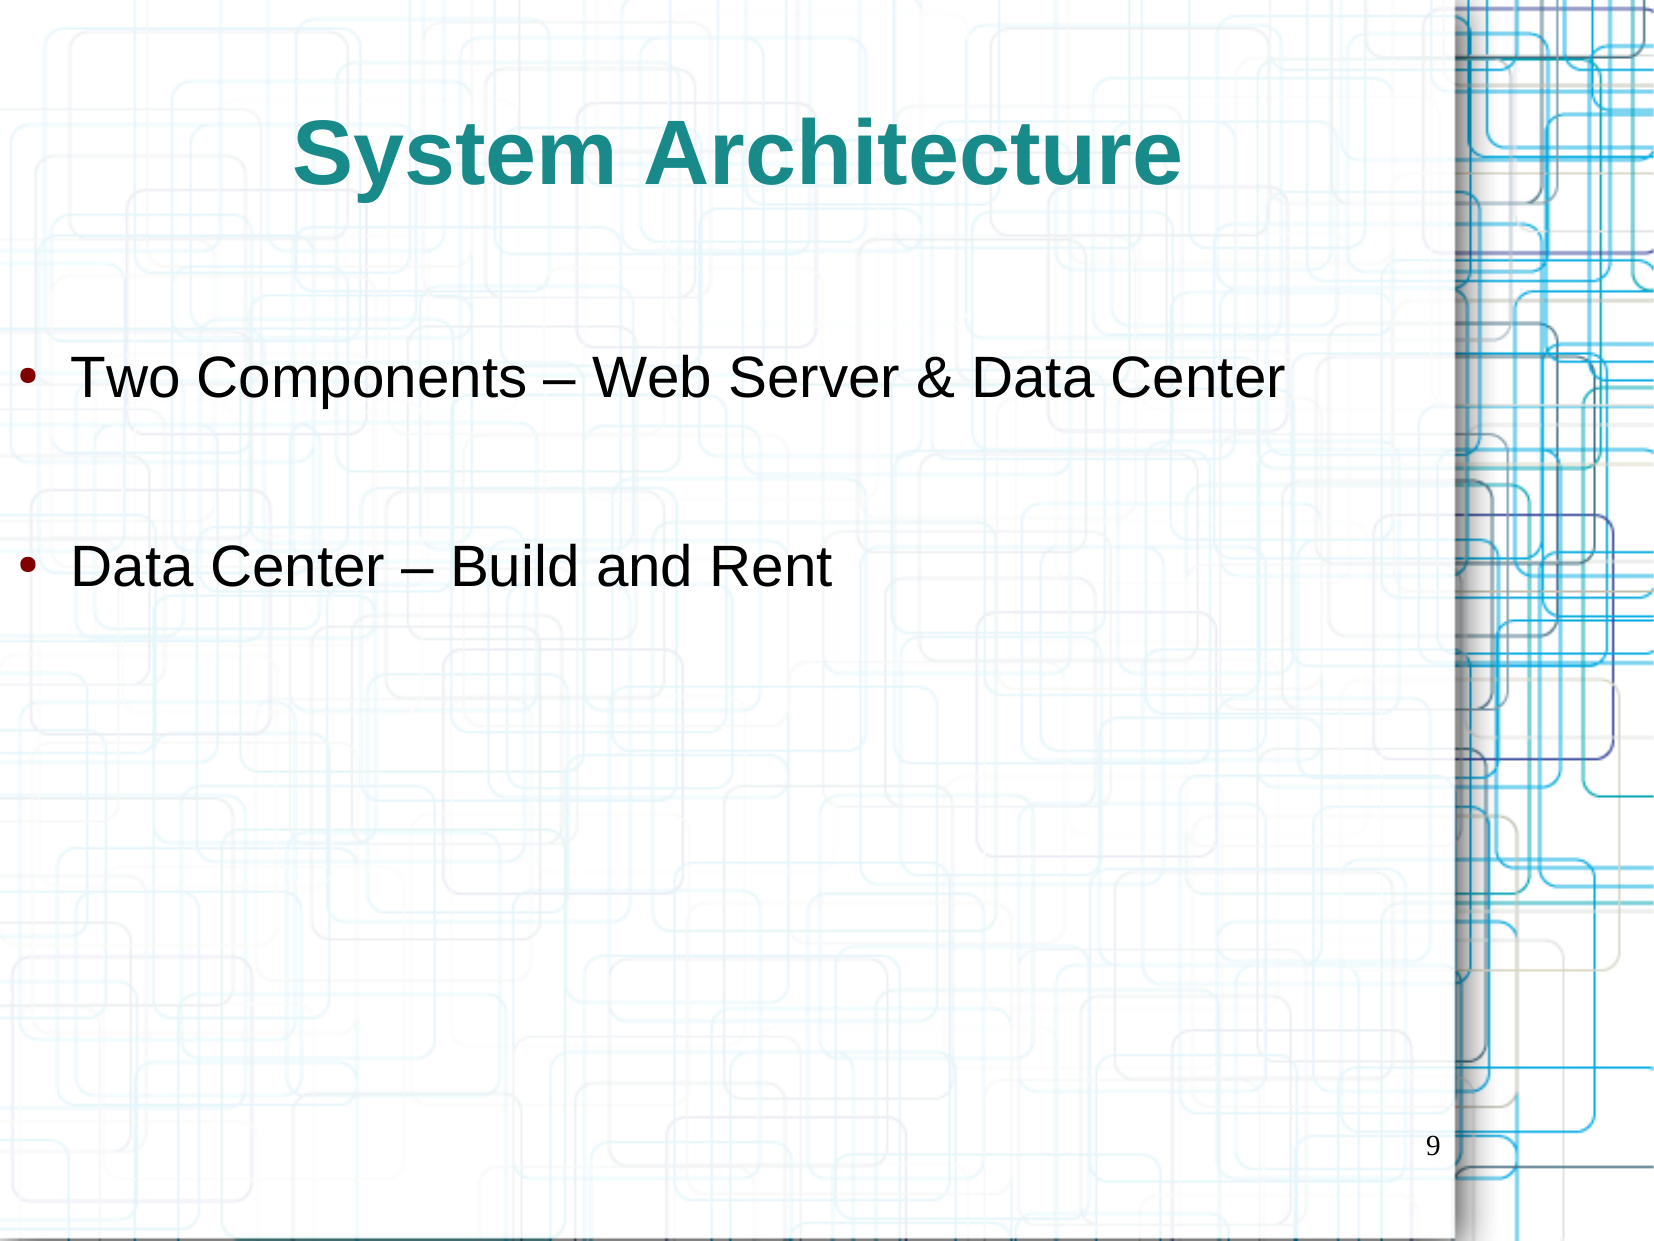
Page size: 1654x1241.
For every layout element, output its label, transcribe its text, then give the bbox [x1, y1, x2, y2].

list Two Components – Web Server & Data Center Data Center – Build and Rent [0, 344, 1456, 1127]
title System Architecture [59, 49, 1418, 257]
picture [0, 0, 1654, 1241]
